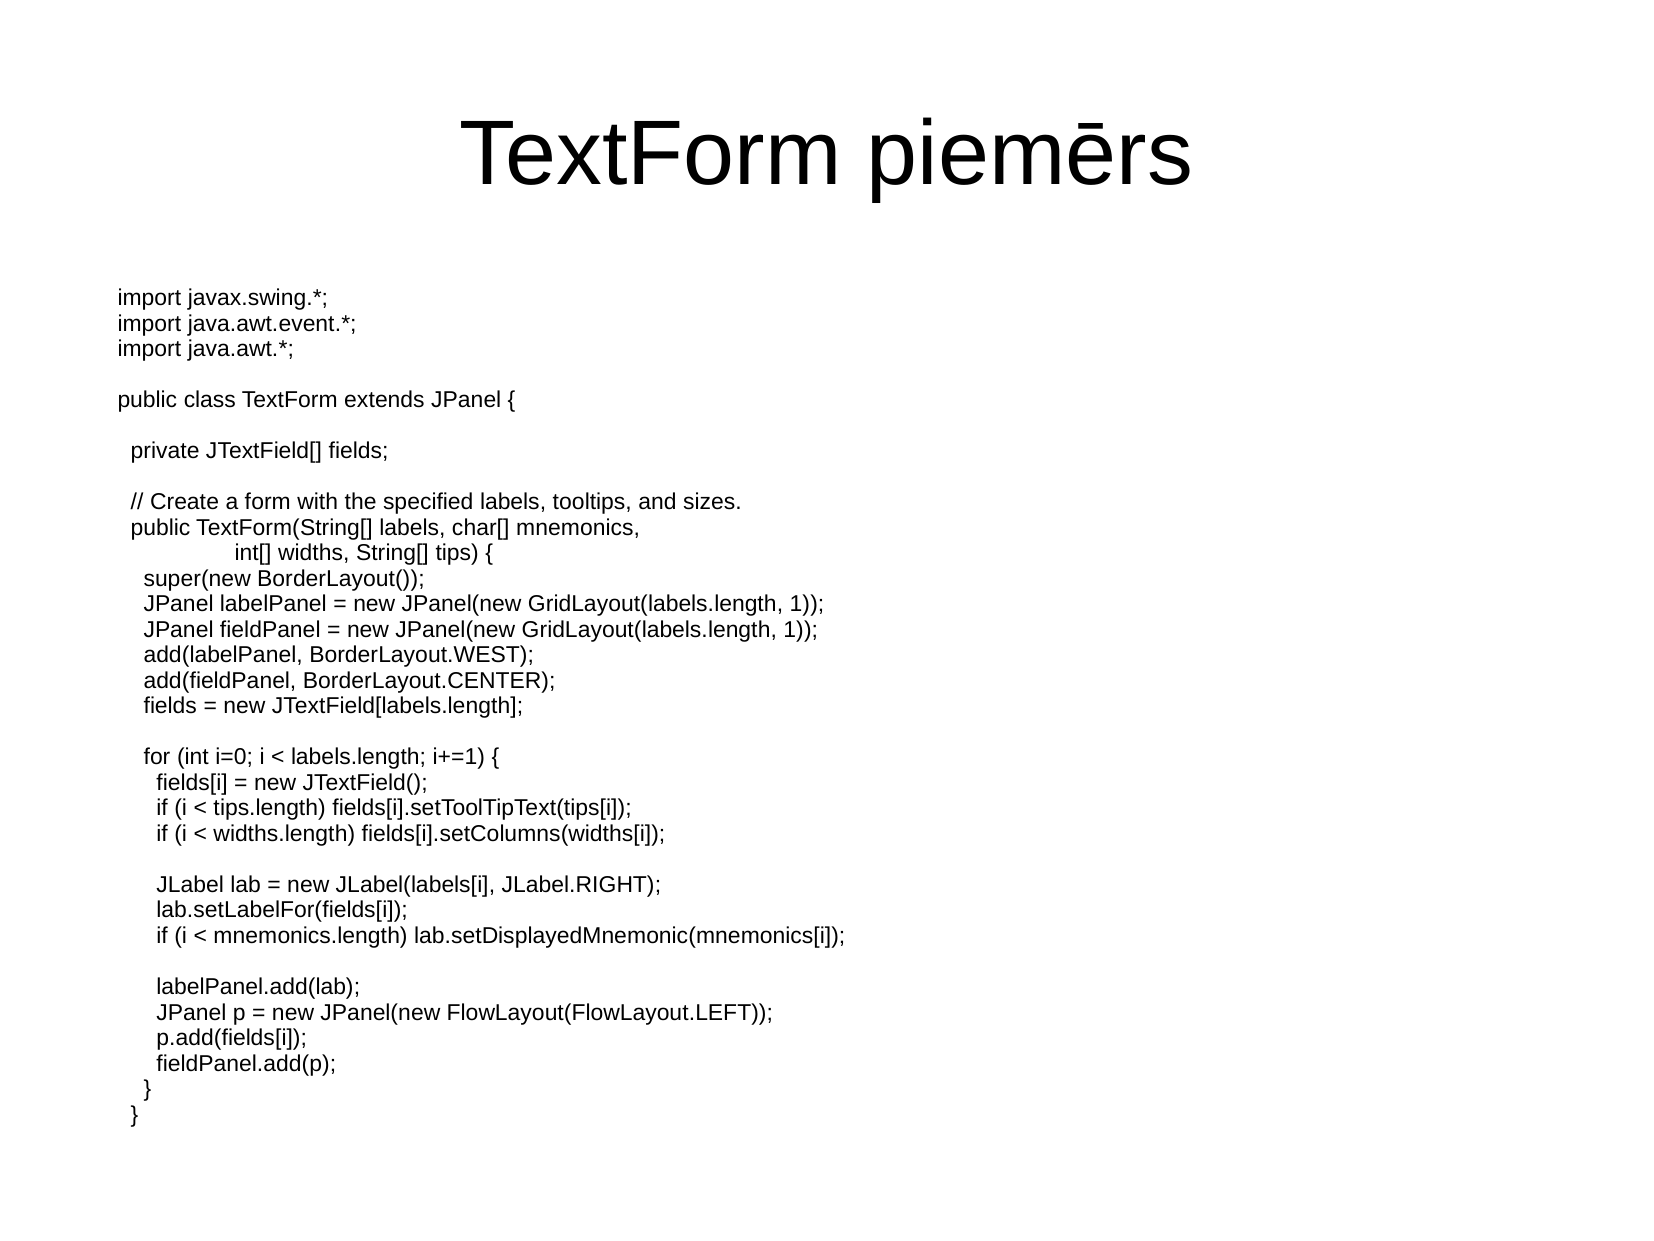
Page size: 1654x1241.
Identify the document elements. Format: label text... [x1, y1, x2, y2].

text_box import javax.swing.*; import java.awt.event.*; import java.awt.*; public class TextForm extends JPanel { private JTextField[] fields; // Create a form with the specified labels, tooltips, and sizes. public TextForm(String[] labels, char[] mnemonics, int[] widths, String[] tips) { super(new BorderLayout()); JPanel labelPanel = new JPanel(new GridLayout(labels.length, 1)); JPanel fieldPanel = new JPanel(new GridLayout(labels.length, 1)); add(labelPanel, BorderLayout.WEST); add(fieldPanel, BorderLayout.CENTER); fields = new JTextField[labels.length]; for (int i=0; i < labels.length; i+=1) { fields[i] = new JTextField(); if (i < tips.length) fields[i].setToolTipText(tips[i]); if (i < widths.length) fields[i].setColumns(widths[i]); JLabel lab = new JLabel(labels[i], JLabel.RIGHT); lab.setLabelFor(fields[i]); if (i < mnemonics.length) lab.setDisplayedMnemonic(mnemonics[i]); labelPanel.add(lab); JPanel p = new JPanel(new FlowLayout(FlowLayout.LEFT)); p.add(fields[i]); fieldPanel.add(p); } } [102, 277, 1055, 1152]
title TextForm piemērs [82, 49, 1571, 257]
